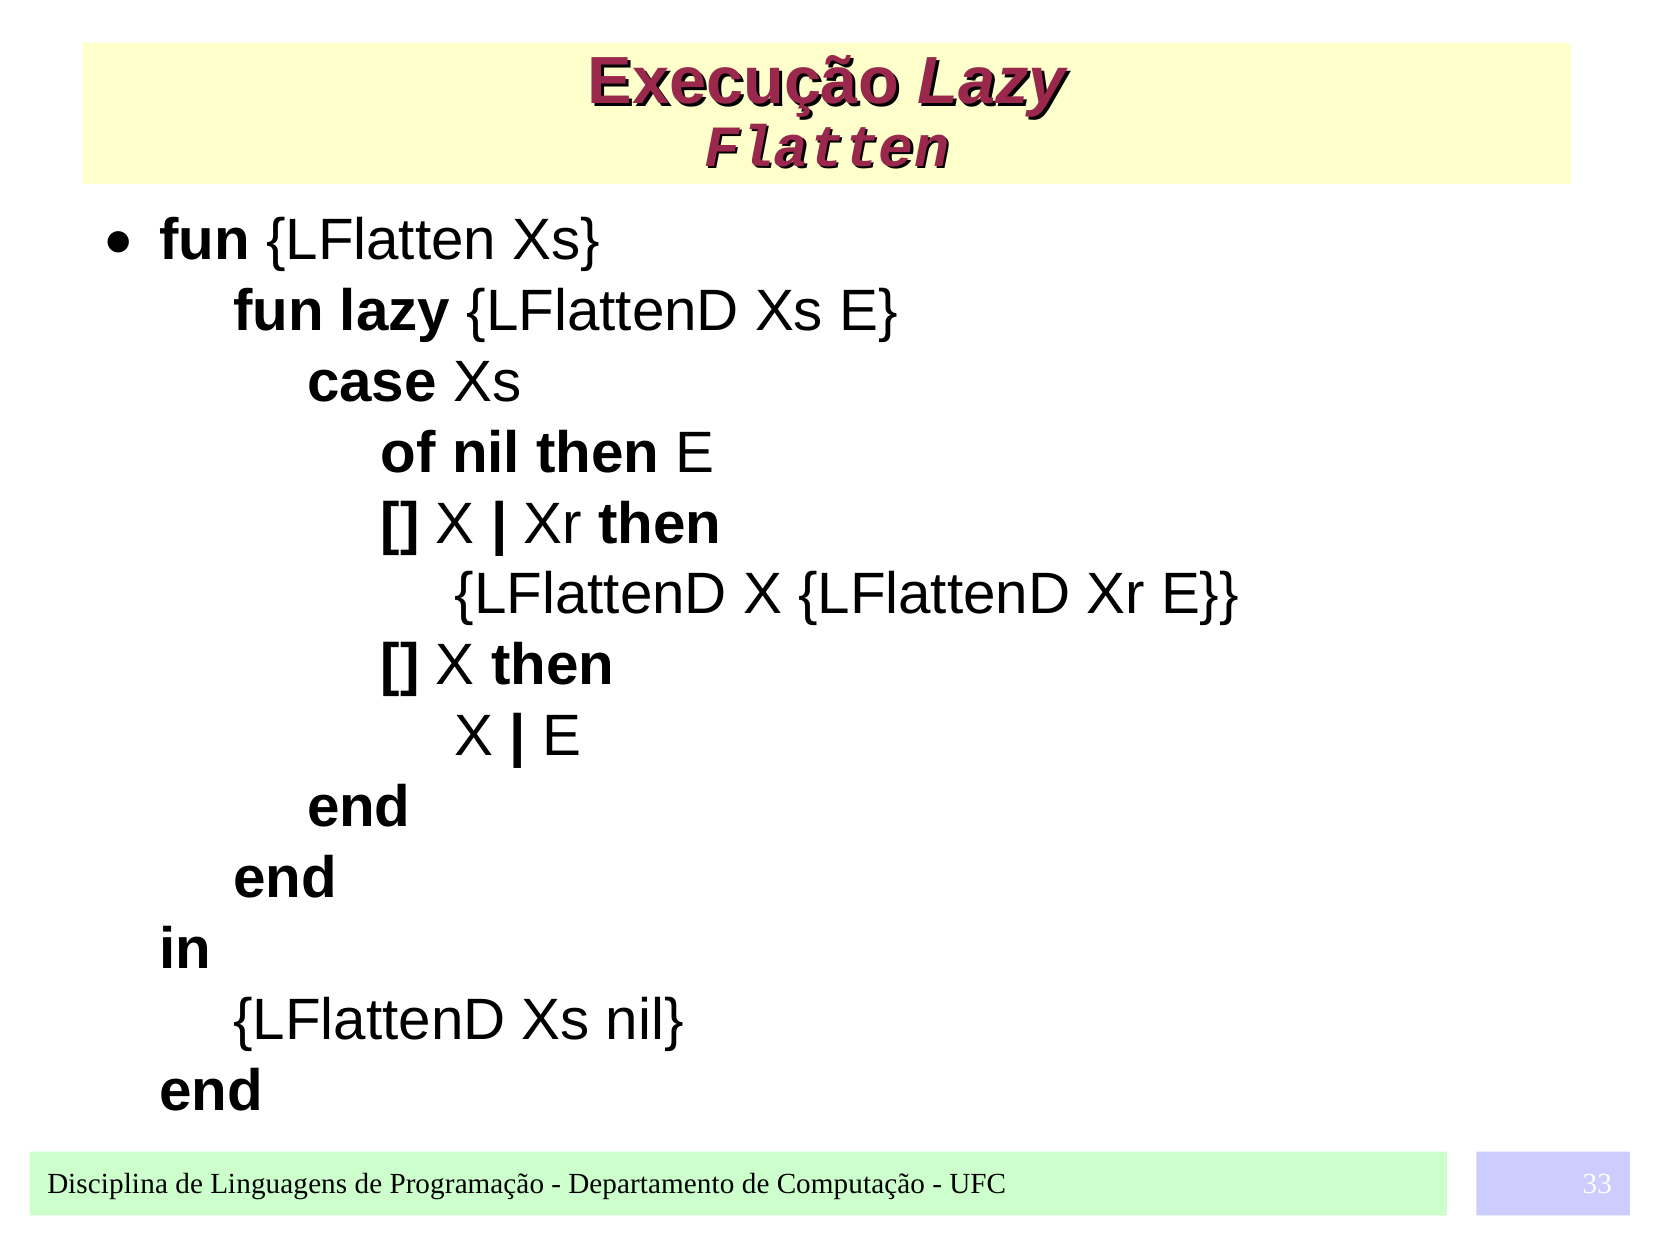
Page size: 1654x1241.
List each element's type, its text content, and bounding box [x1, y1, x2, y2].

list fun {LFlatten Xs} fun lazy {LFlattenD Xs E} case Xs of nil then E [] X | Xr then {LFlattenD X {LFlattenD Xr E}} [] X then X | E end end in {LFlattenD Xs nil} end [88, 206, 1577, 1141]
title Execução Lazy Flatten [82, 42, 1571, 185]
